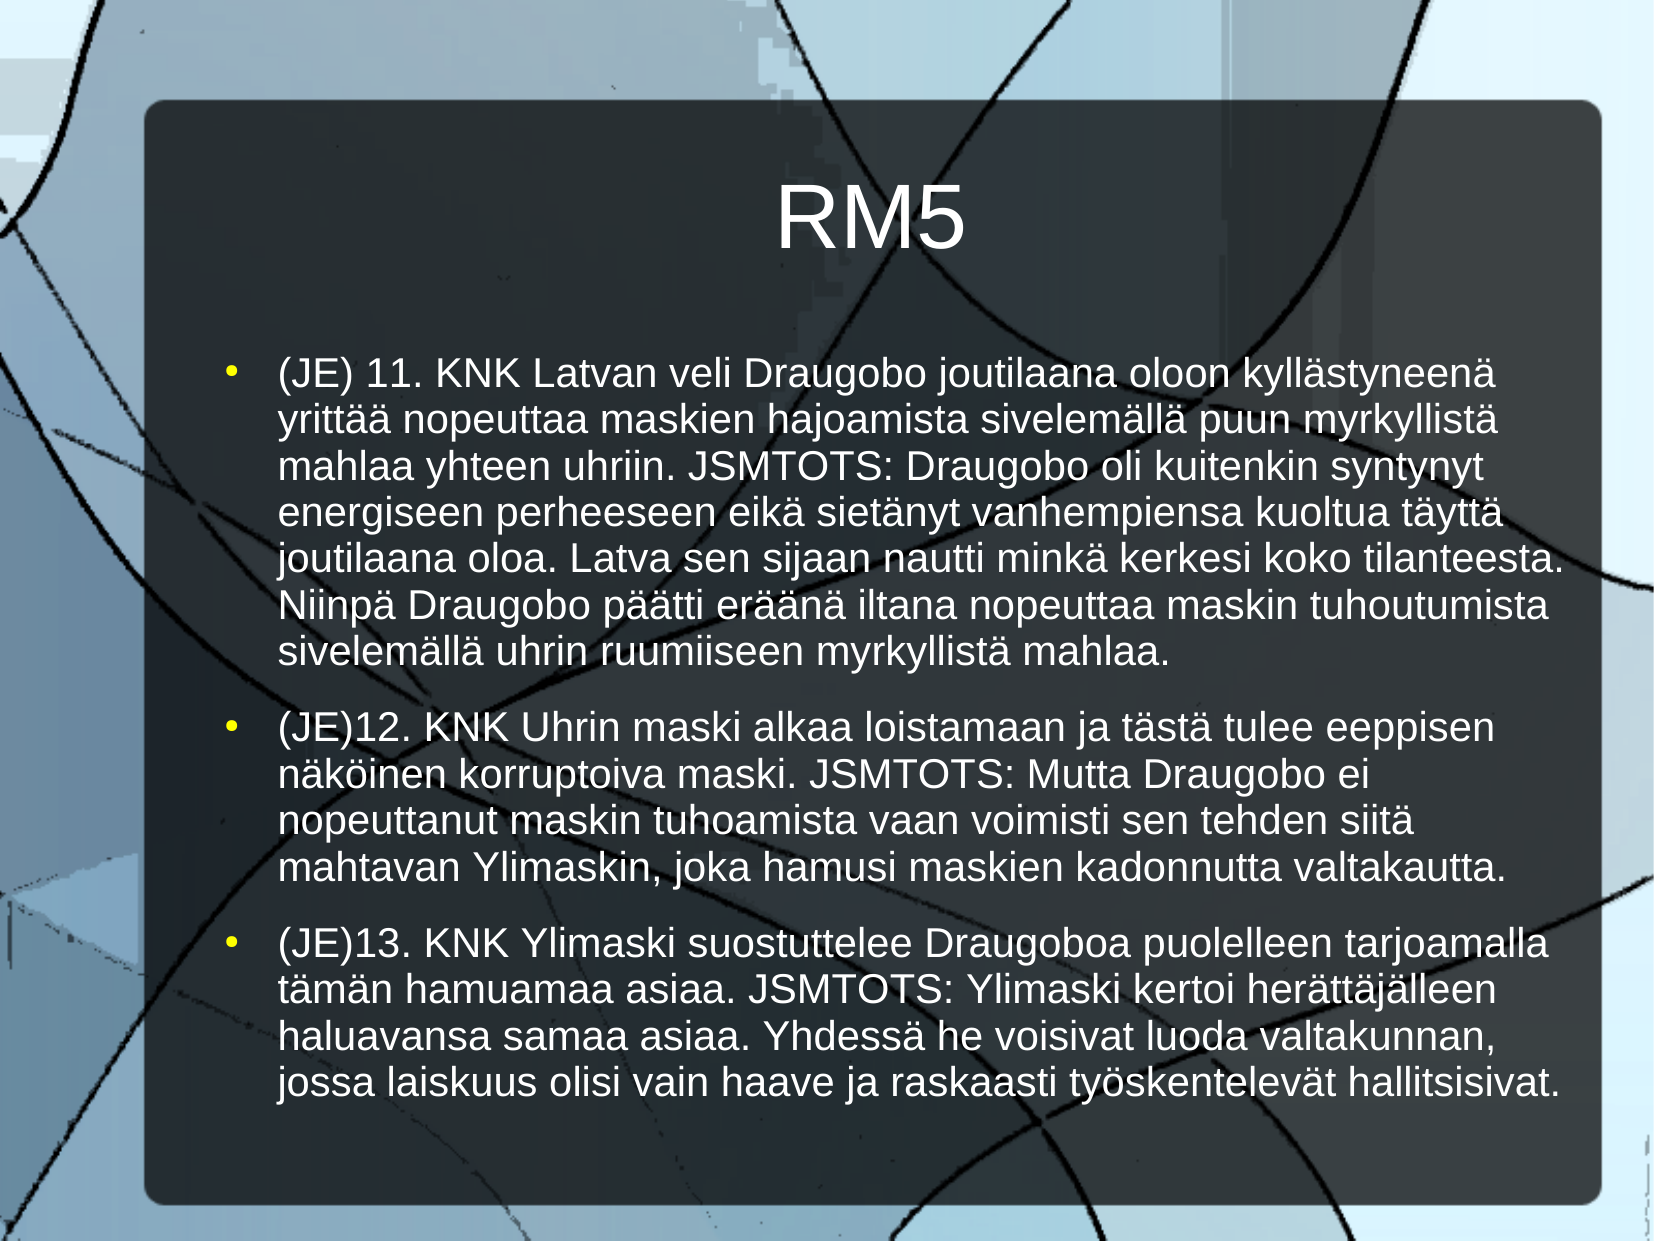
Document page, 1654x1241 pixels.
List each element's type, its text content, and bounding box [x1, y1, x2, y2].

title RM5 [159, 108, 1583, 325]
picture [0, 0, 1654, 1241]
list (JE) 11. KNK Latvan veli Draugobo joutilaana oloon kyllästyneenä yrittää nopeuttaa maskien hajoamista sivelemällä puun myrkyllistä mahlaa yhteen uhriin. JSMTOTS: Draugobo oli kuitenkin syntynyt energiseen perheeseen eikä sietänyt vanhempiensa kuoltua täyttä joutilaana oloa. Latva sen sijaan nautti minkä kerkesi koko tilanteesta. Niinpä Draugobo päätti eräänä iltana nopeuttaa maskin tuhoutumista sivelemällä uhrin ruumiiseen myrkyllistä mahlaa. (JE)12. KNK Uhrin maski alkaa loistamaan ja tästä tulee eeppisen näköinen korruptoiva maski. JSMTOTS: Mutta Draugobo ei nopeuttanut maskin tuhoamista vaan voimisti sen tehden siitä mahtavan Ylimaskin, joka hamusi maskien kadonnutta valtakautta. (JE)13. KNK Ylimaski suostuttelee Draugoboa puolelleen tarjoamalla tämän hamuamaa asiaa. JSMTOTS: Ylimaski kertoi herättäjälleen haluavansa samaa asiaa. Yhdessä he voisivat luoda valtakunnan, jossa laiskuus olisi vain haave ja raskaasti työskentelevät hallitsisivat. [206, 349, 1571, 1182]
